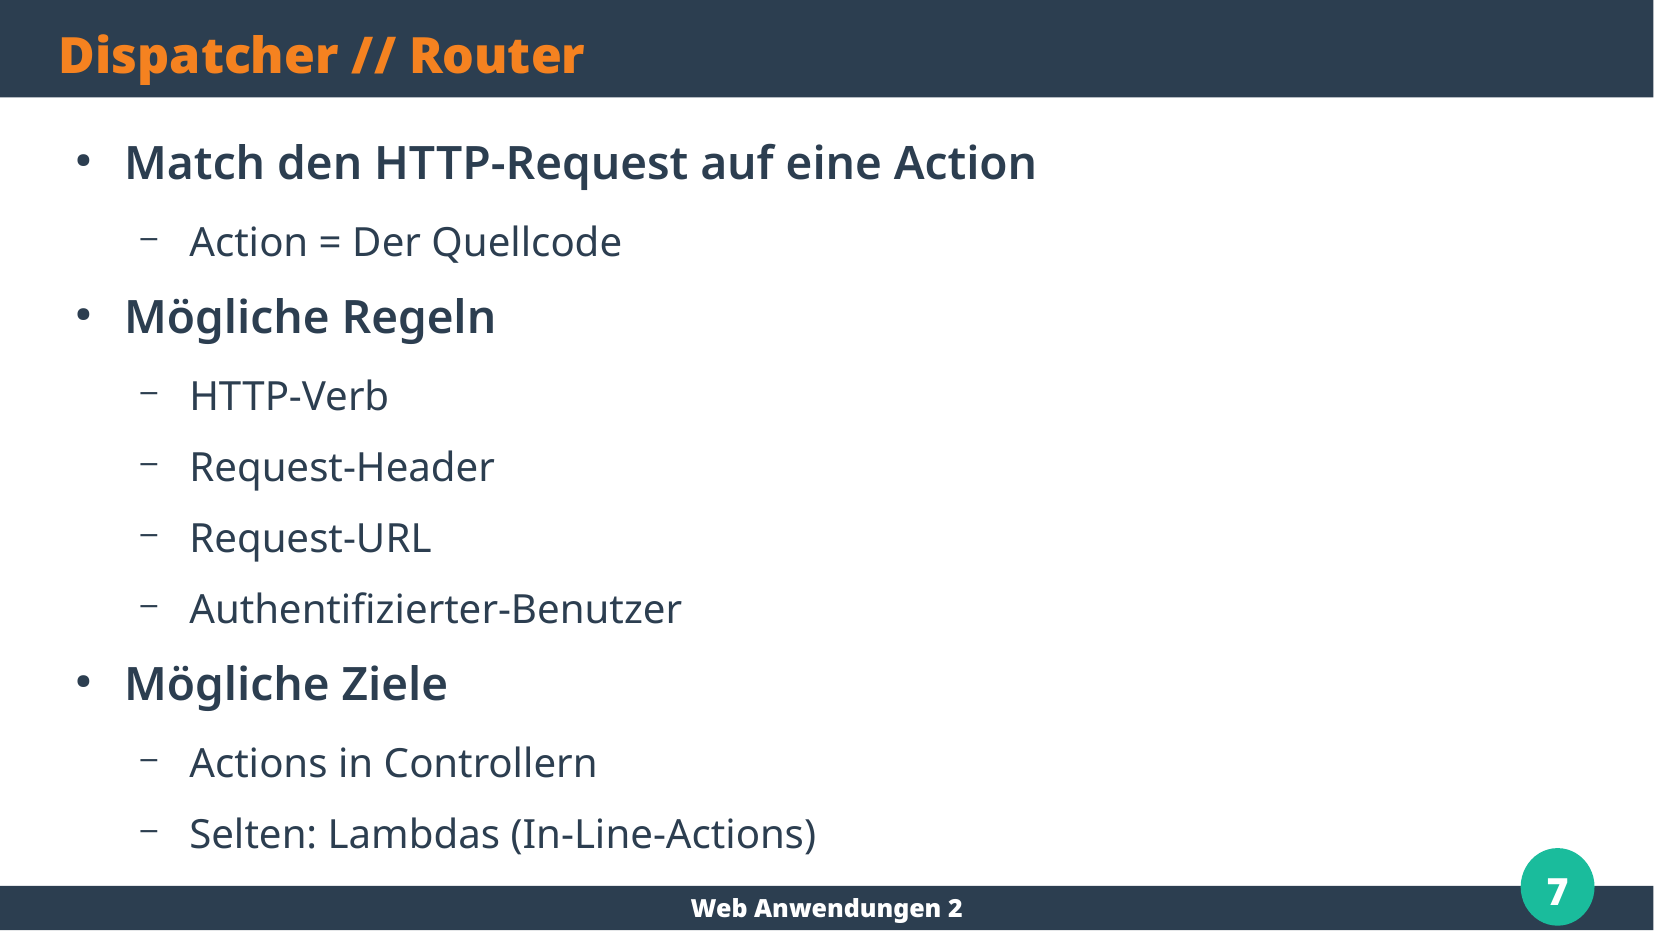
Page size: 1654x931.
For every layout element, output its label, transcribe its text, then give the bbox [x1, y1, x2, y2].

title Dispatcher // Router [59, 8, 1595, 89]
list Match den HTTP-Request auf eine Action Action = Der Quellcode Mögliche Regeln HTTP-Verb Request-Header Request-URL Authentifizierter-Benutzer Mögliche Ziele Actions in Controllern Selten: Lambdas (In-Line-Actions) [59, 129, 1595, 864]
